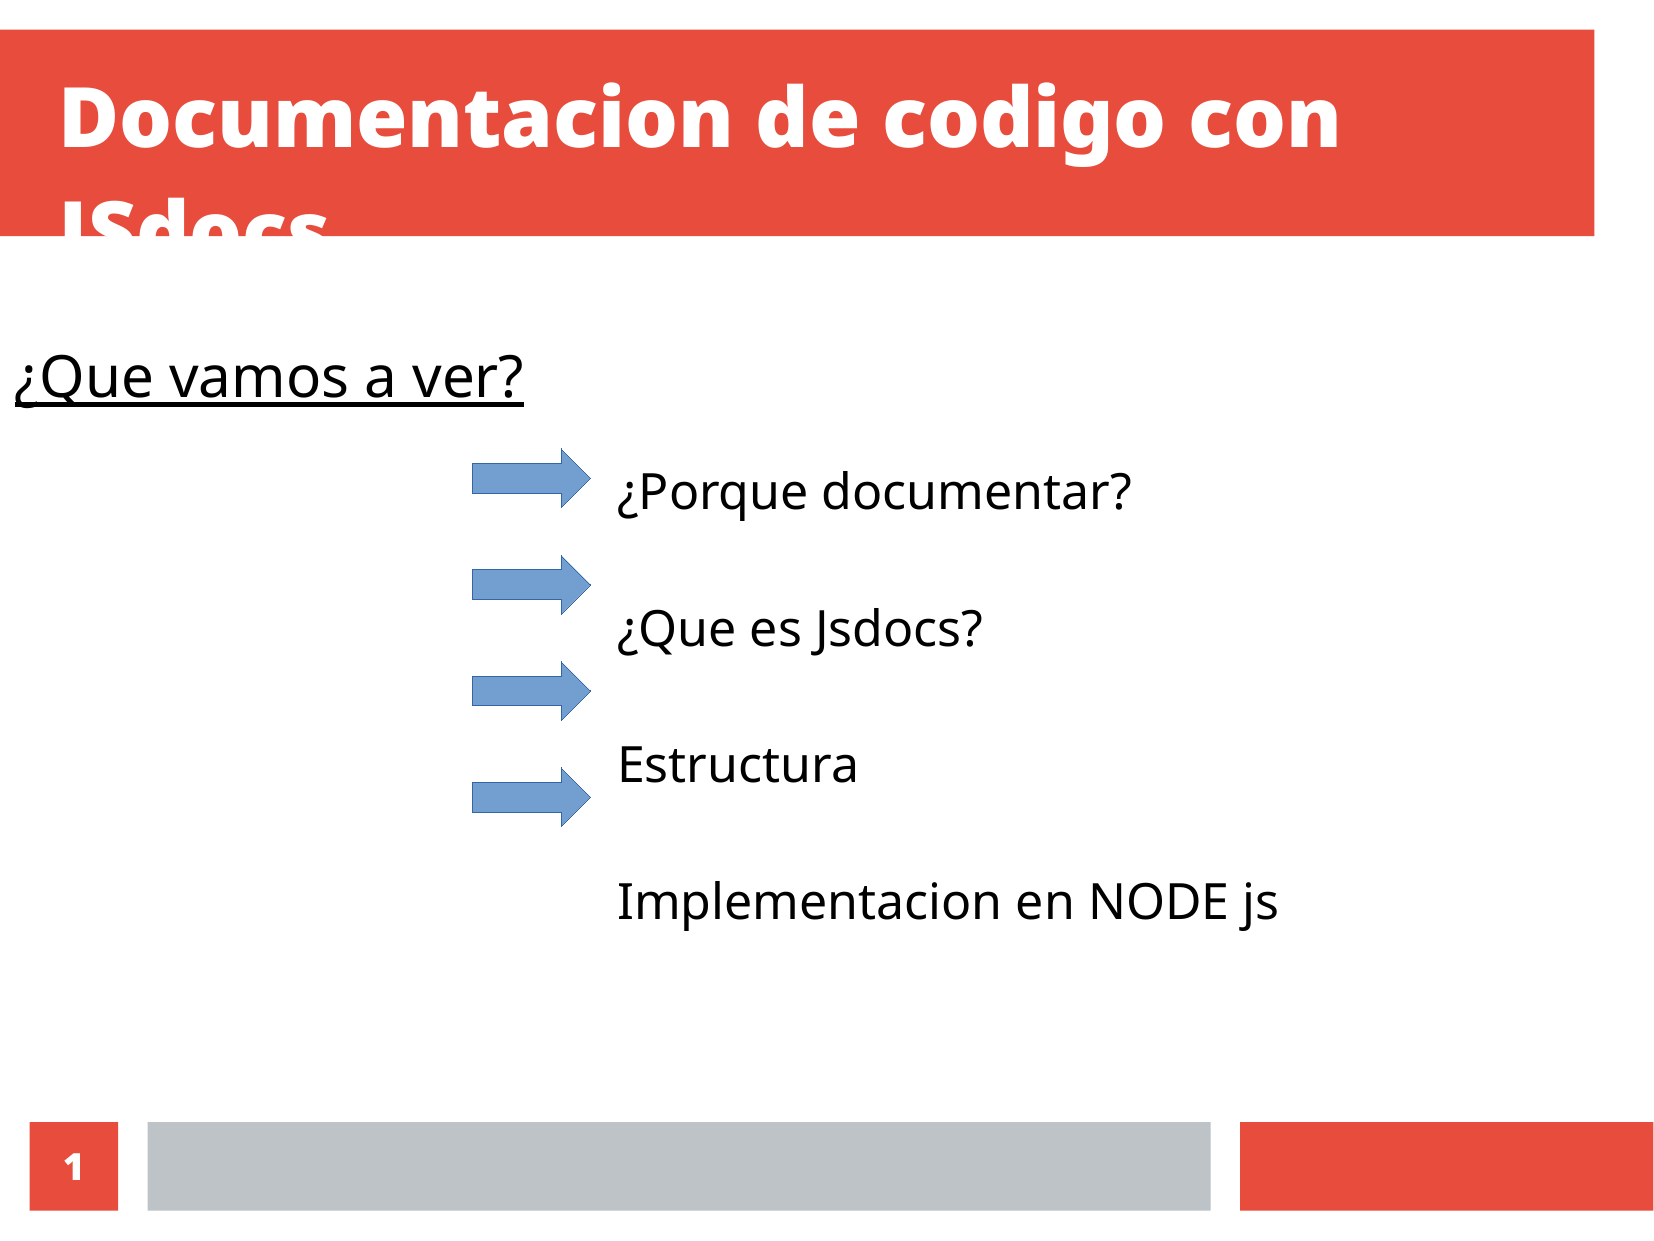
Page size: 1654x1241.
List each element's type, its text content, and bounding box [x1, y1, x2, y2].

title Documentacion de codigo con JSdocs [59, 59, 1595, 207]
text_box [472, 448, 591, 508]
text_box ¿Que vamos a ver? [0, 259, 1642, 742]
text_box [472, 661, 591, 721]
text_box [472, 767, 591, 827]
text_box [472, 555, 591, 615]
text_box ¿Porque documentar? ¿Que es Jsdocs? Estructura Implementacion en NODE js [602, 448, 1642, 1066]
